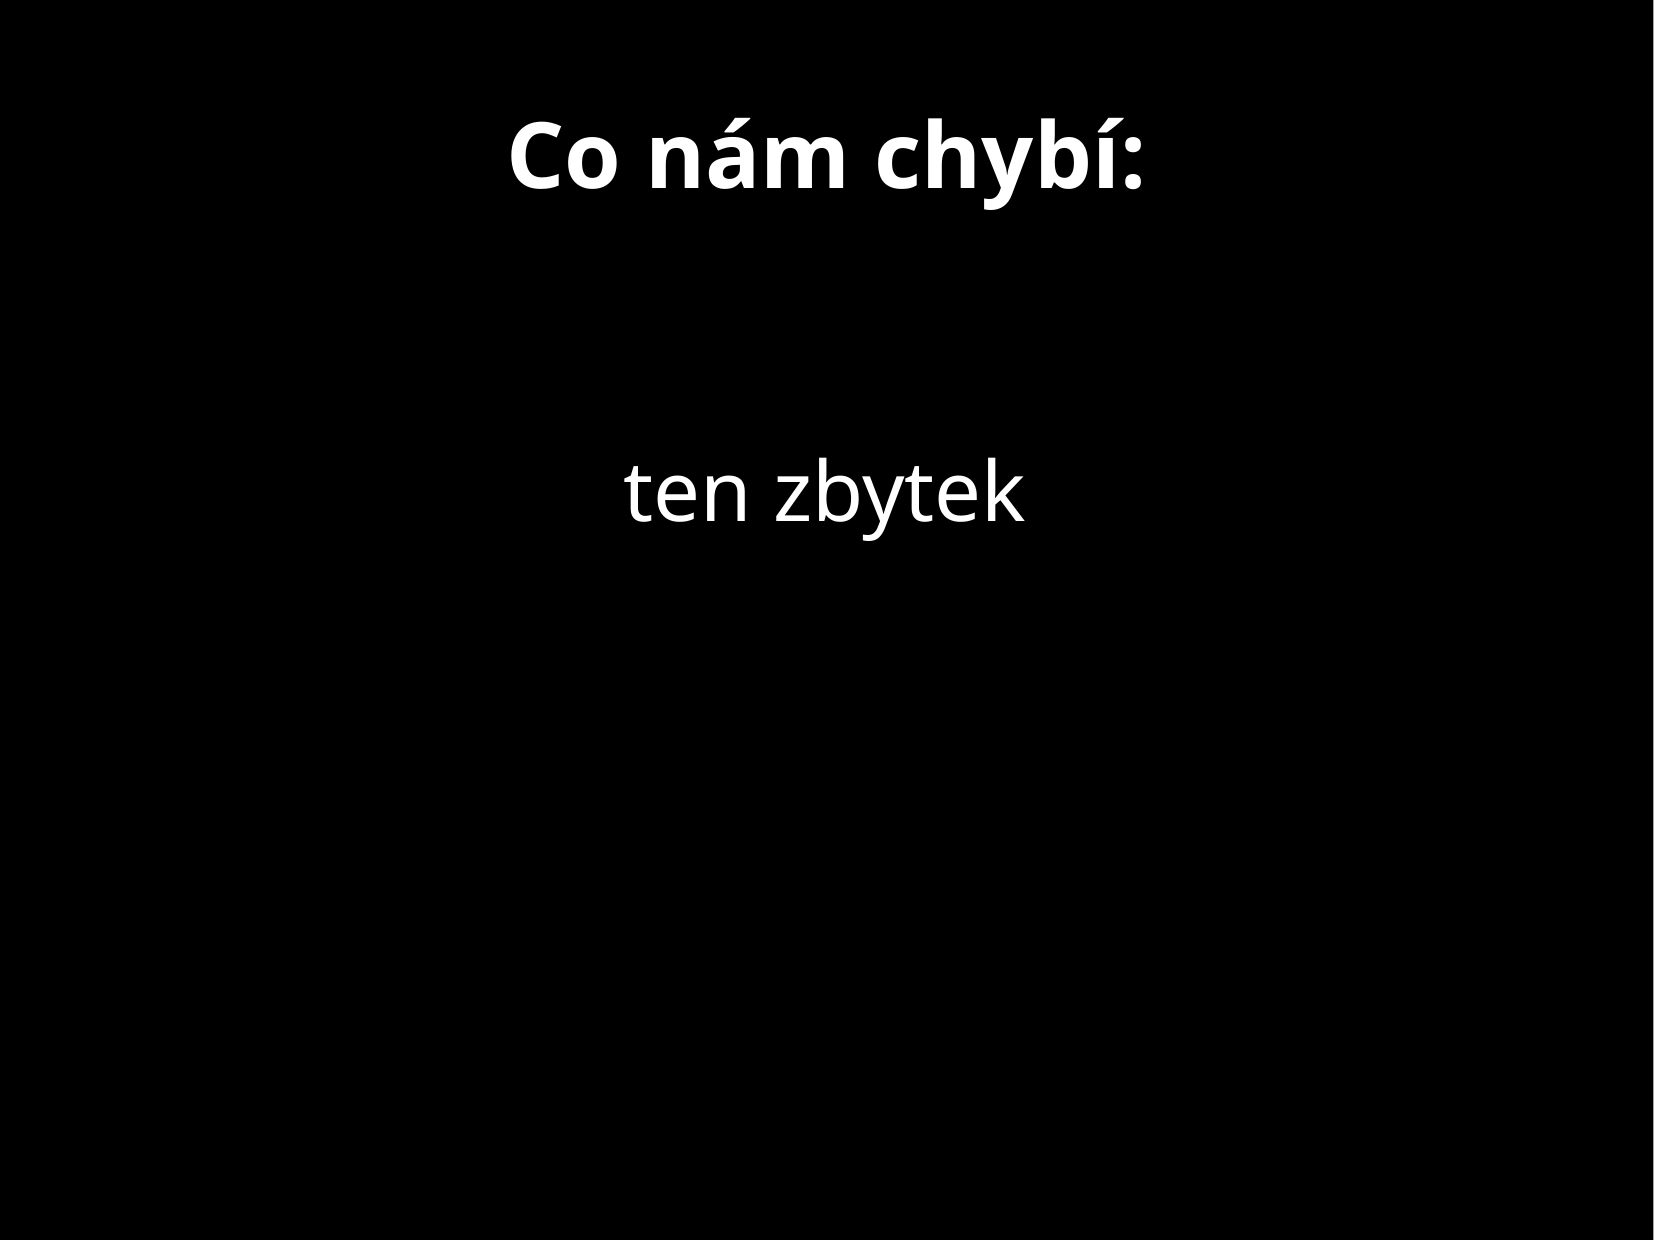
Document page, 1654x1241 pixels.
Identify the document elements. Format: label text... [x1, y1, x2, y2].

title Co nám chybí: [82, 49, 1571, 257]
text_box ten zbytek [75, 367, 1576, 482]
